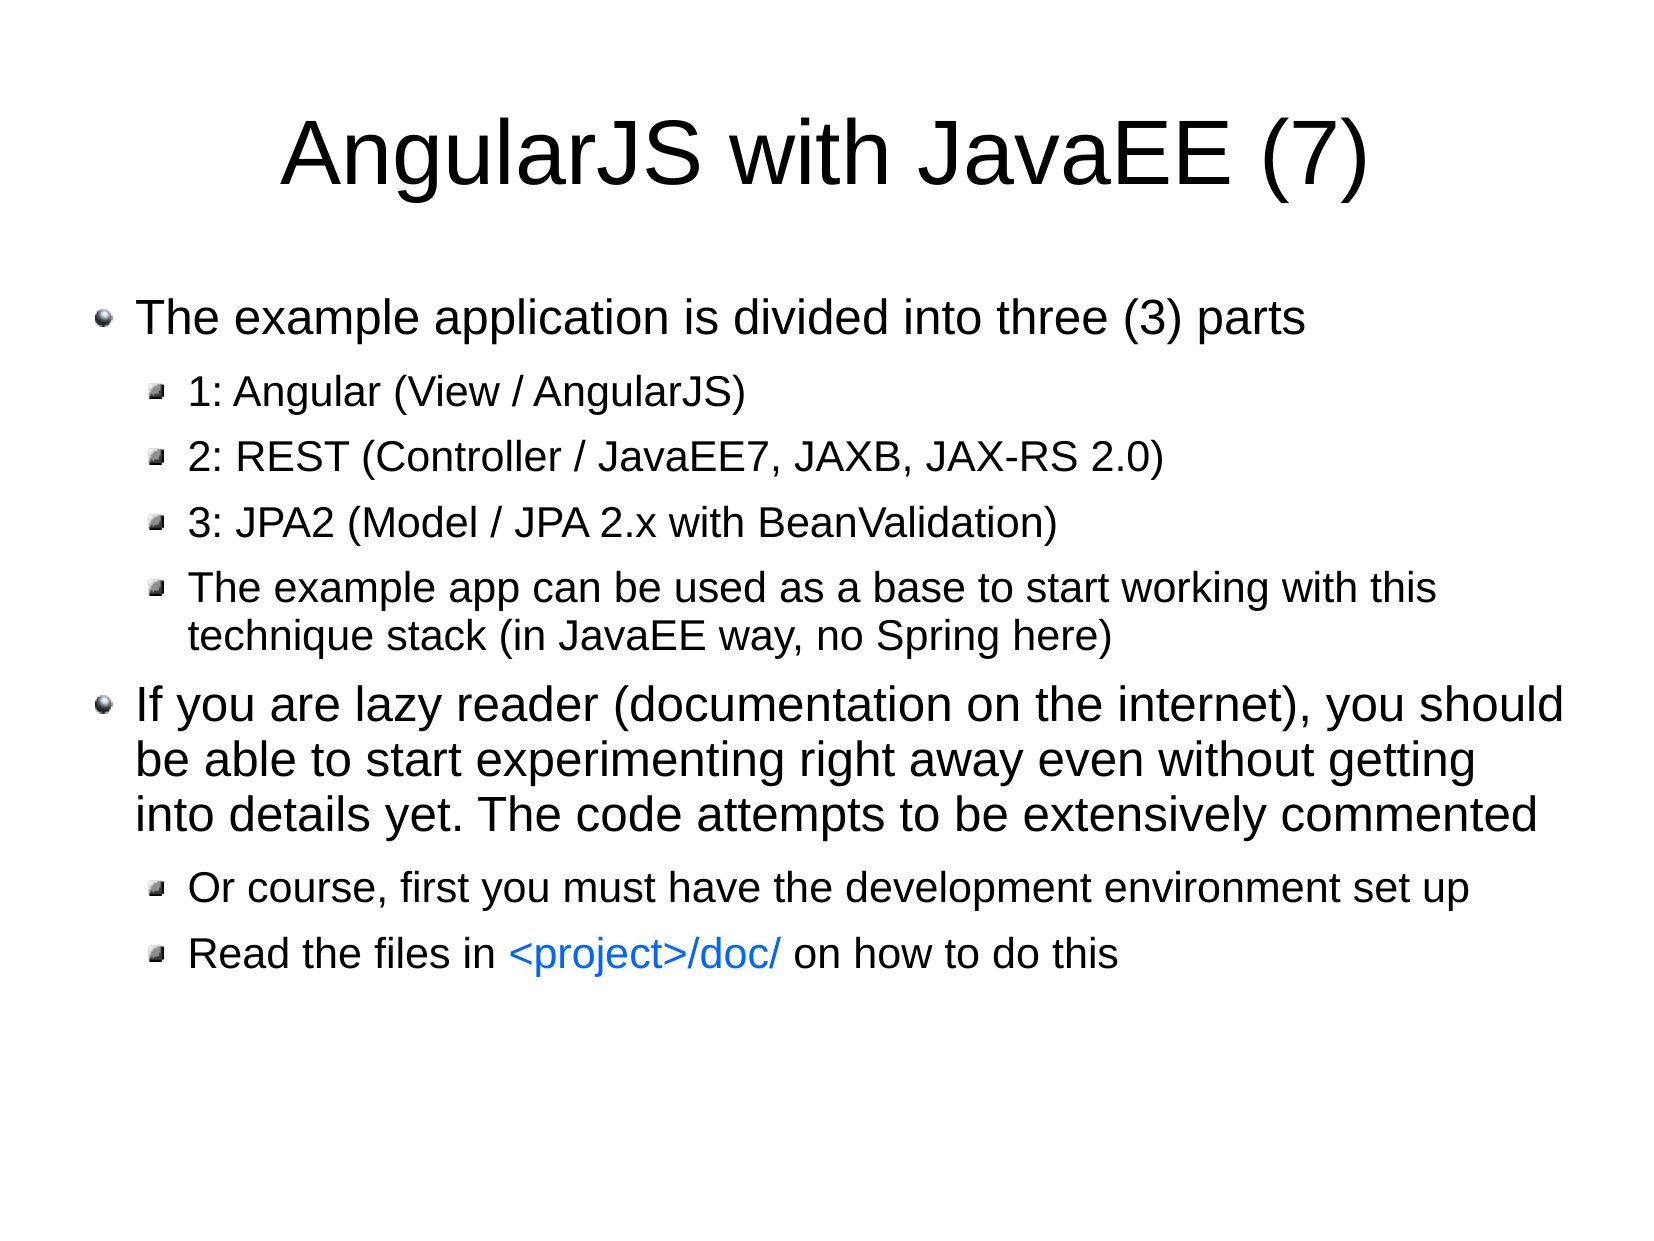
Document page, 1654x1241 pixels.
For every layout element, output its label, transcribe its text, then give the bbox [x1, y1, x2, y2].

list The example application is divided into three (3) parts 1: Angular (View / AngularJS) 2: REST (Controller / JavaEE7, JAXB, JAX-RS 2.0) 3: JPA2 (Model / JPA 2.x with BeanValidation) The example app can be used as a base to start working with this technique stack (in JavaEE way, no Spring here) If you are lazy reader (documentation on the internet), you should be able to start experimenting right away even without getting into details yet. The code attempts to be extensively commented Or course, first you must have the development environment set up Read the files in <project>/doc/ on how to do this [82, 290, 1571, 1010]
title AngularJS with JavaEE (7) [82, 49, 1571, 257]
